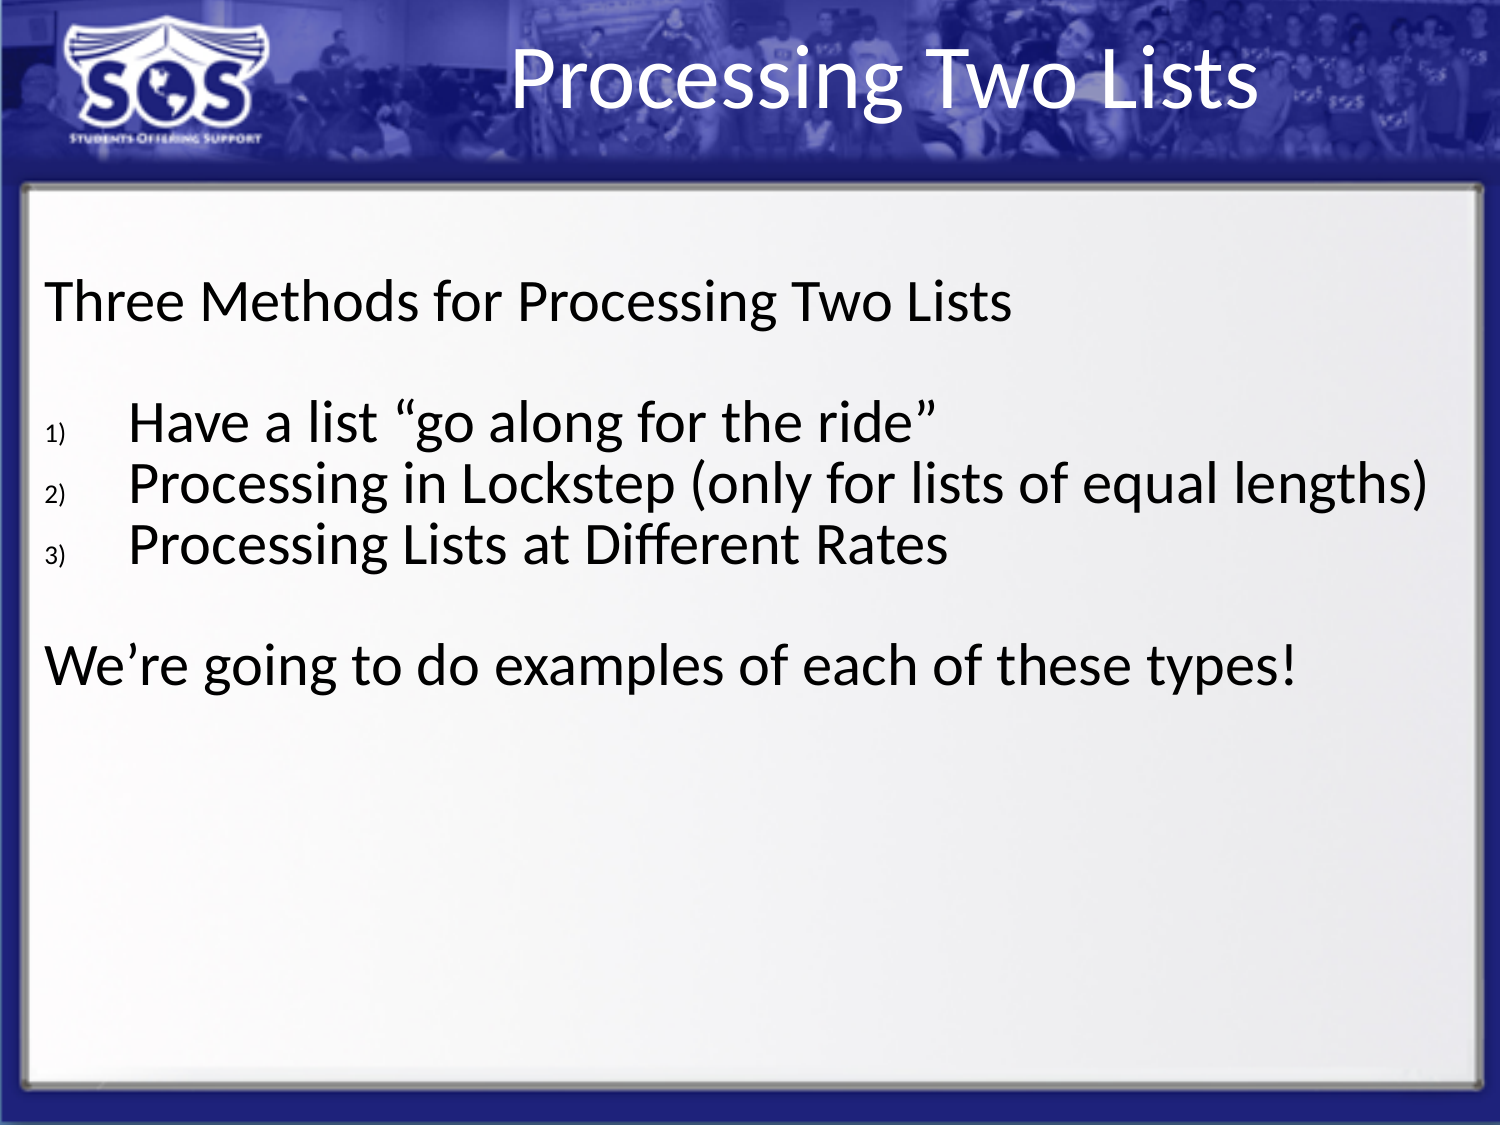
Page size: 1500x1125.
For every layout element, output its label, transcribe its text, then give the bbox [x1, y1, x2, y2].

picture [0, 0, 1500, 1125]
text_box Three Methods for Processing Two Lists Have a list “go along for the ride” Processing in Lockstep (only for lists of equal lengths) Processing Lists at Different Rates We’re going to do examples of each of these types! [29, 268, 1489, 796]
text_box Processing Two Lists [324, 30, 1447, 157]
